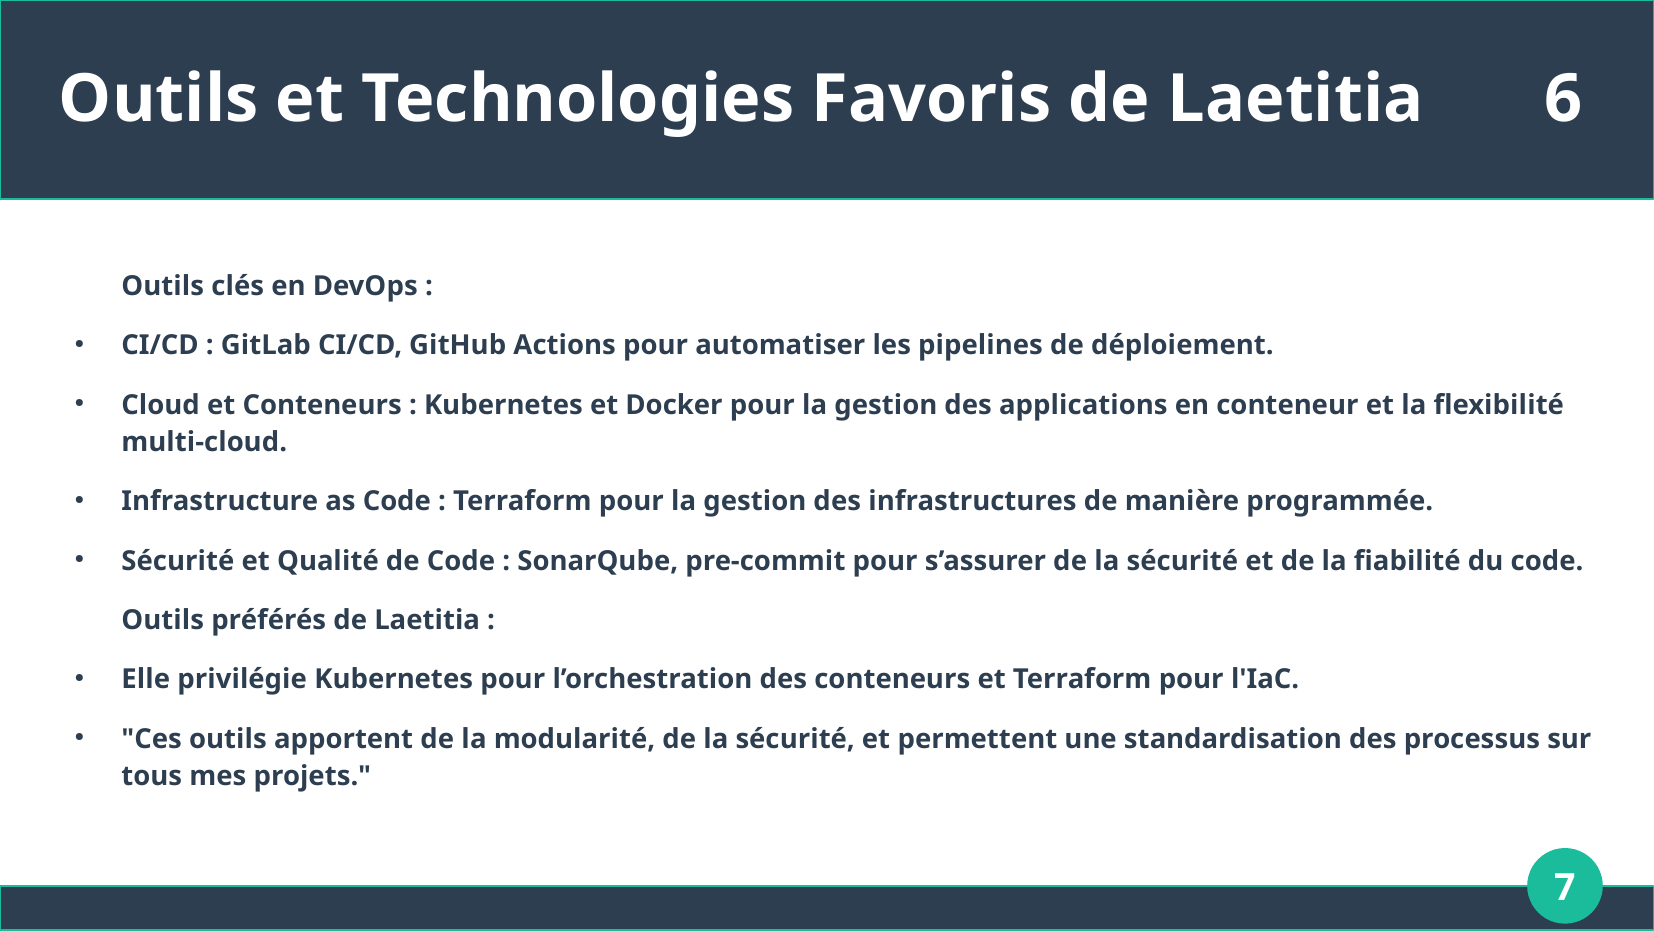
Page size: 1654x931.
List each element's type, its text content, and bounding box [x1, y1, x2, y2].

title Outils et Technologies Favoris de Laetitia 6 [59, 37, 1595, 155]
list Outils clés en DevOps : CI/CD : GitLab CI/CD, GitHub Actions pour automatiser les pipelines de déploiement. Cloud et Conteneurs : Kubernetes et Docker pour la gestion des applications en conteneur et la flexibilité multi-cloud. Infrastructure as Code : Terraform pour la gestion des infrastructures de manière programmée. Sécurité et Qualité de Code : SonarQube, pre-commit pour s’assurer de la sécurité et de la fiabilité du code. Outils préférés de Laetitia : Elle privilégie Kubernetes pour l’orchestration des conteneurs et Terraform pour l'IaC. "Ces outils apportent de la modularité, de la sécurité, et permettent une standardisation des processus sur tous mes projets." [59, 206, 1595, 827]
